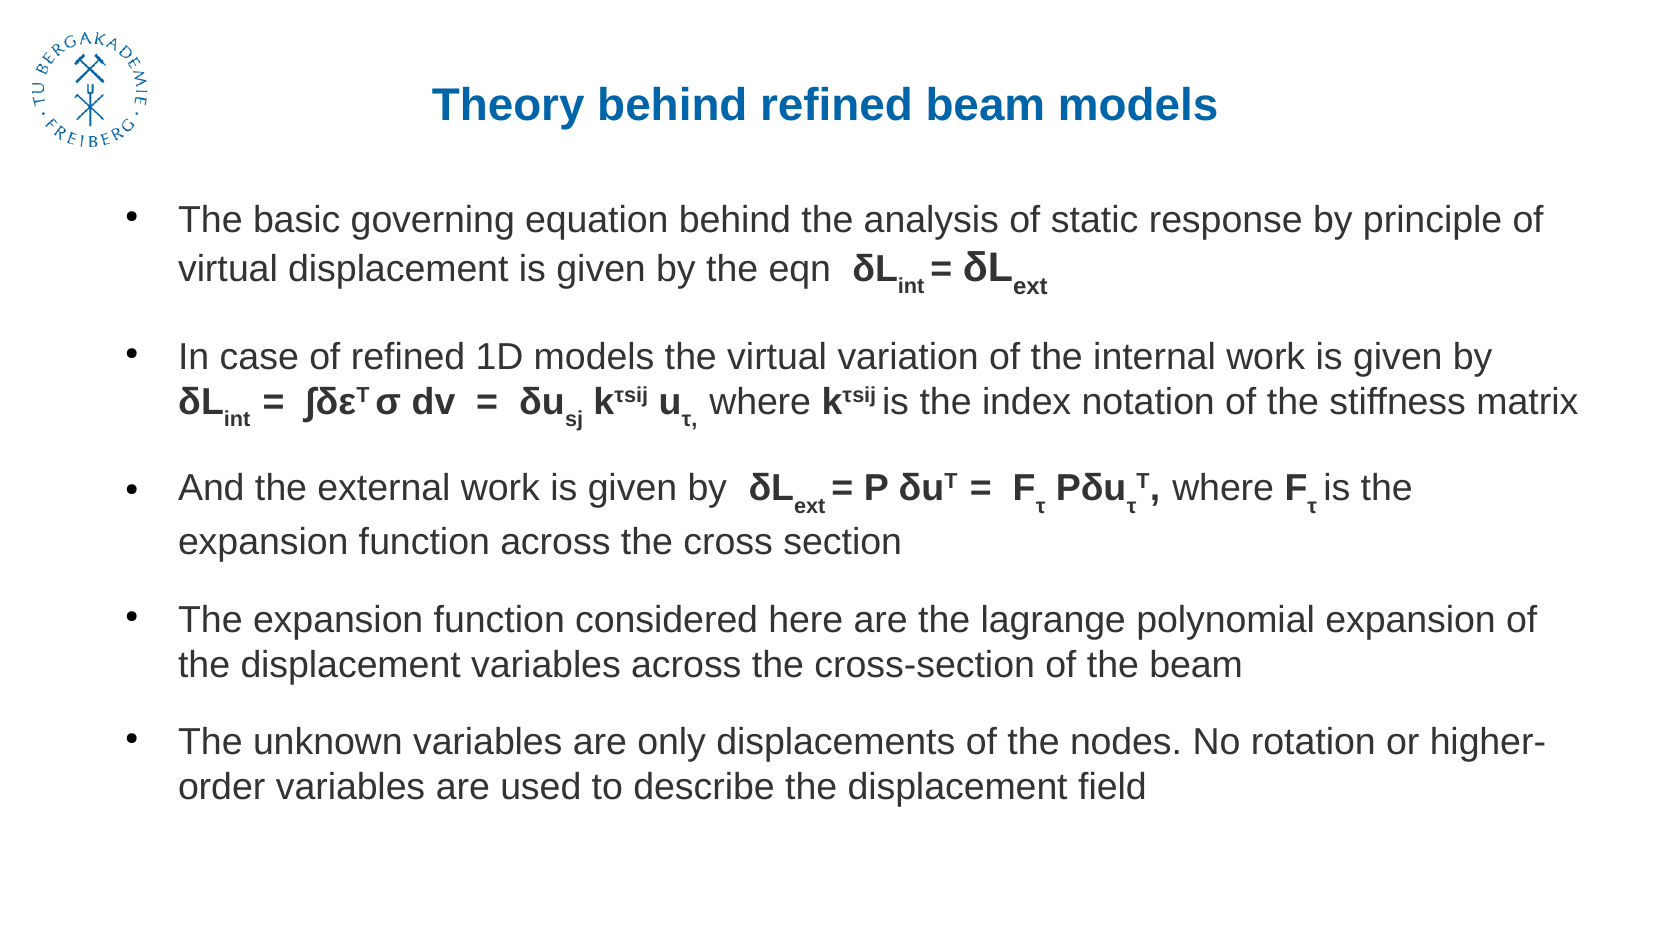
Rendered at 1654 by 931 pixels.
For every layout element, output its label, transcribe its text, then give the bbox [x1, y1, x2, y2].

picture [32, 32, 147, 147]
list Theory behind refined beam models [431, 75, 1231, 137]
list The basic governing equation behind the analysis of static response by principle of virtual displacement is given by the eqn δLint = δLext In case of refined 1D models the virtual variation of the internal work is given by δLint = ∫δεT σ dv = δusj kτsij uτ, where kτsij is the index notation of the stiffness matrix And the external work is given by δLext = P δuT = Fτ PδuτT, where Fτ is the expansion function across the cross section The expansion function considered here are the lagrange polynomial expansion of the displacement variables across the cross-section of the beam The unknown variables are only displacements of the nodes. No rotation or higher-order variables are used to describe the displacement field [107, 195, 1580, 873]
